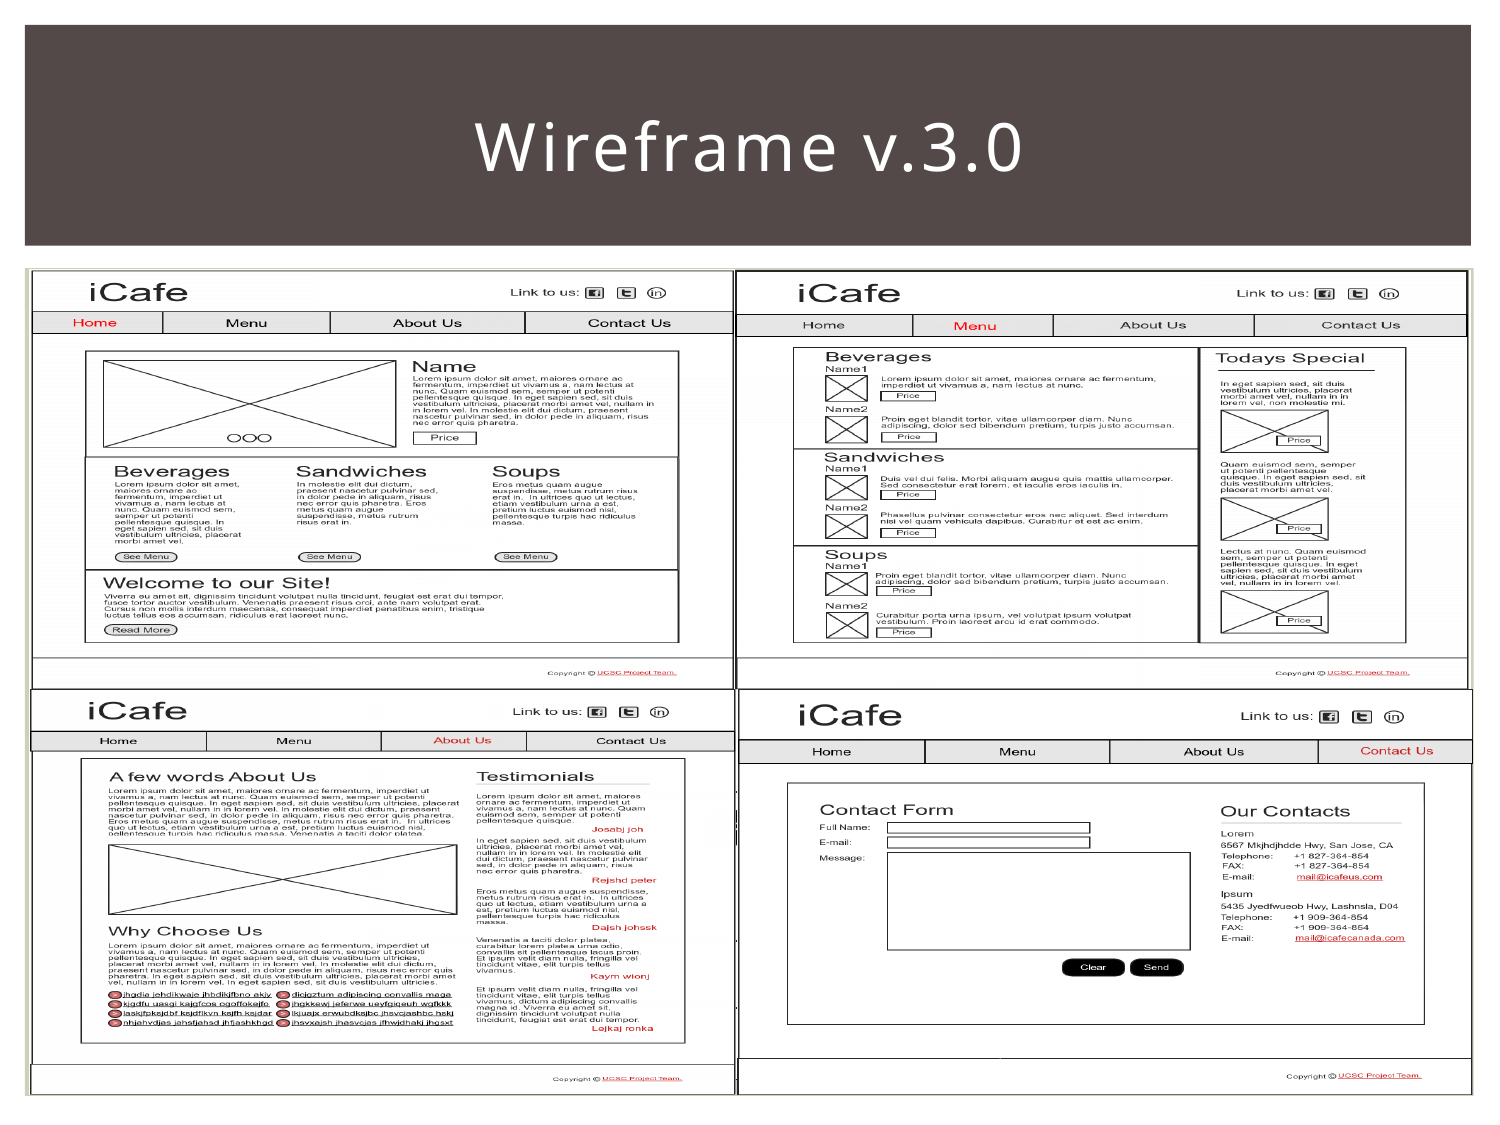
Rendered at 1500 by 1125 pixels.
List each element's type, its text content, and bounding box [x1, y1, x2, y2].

picture [29, 269, 1473, 1096]
title Wireframe v.3.0 [62, 58, 1438, 232]
